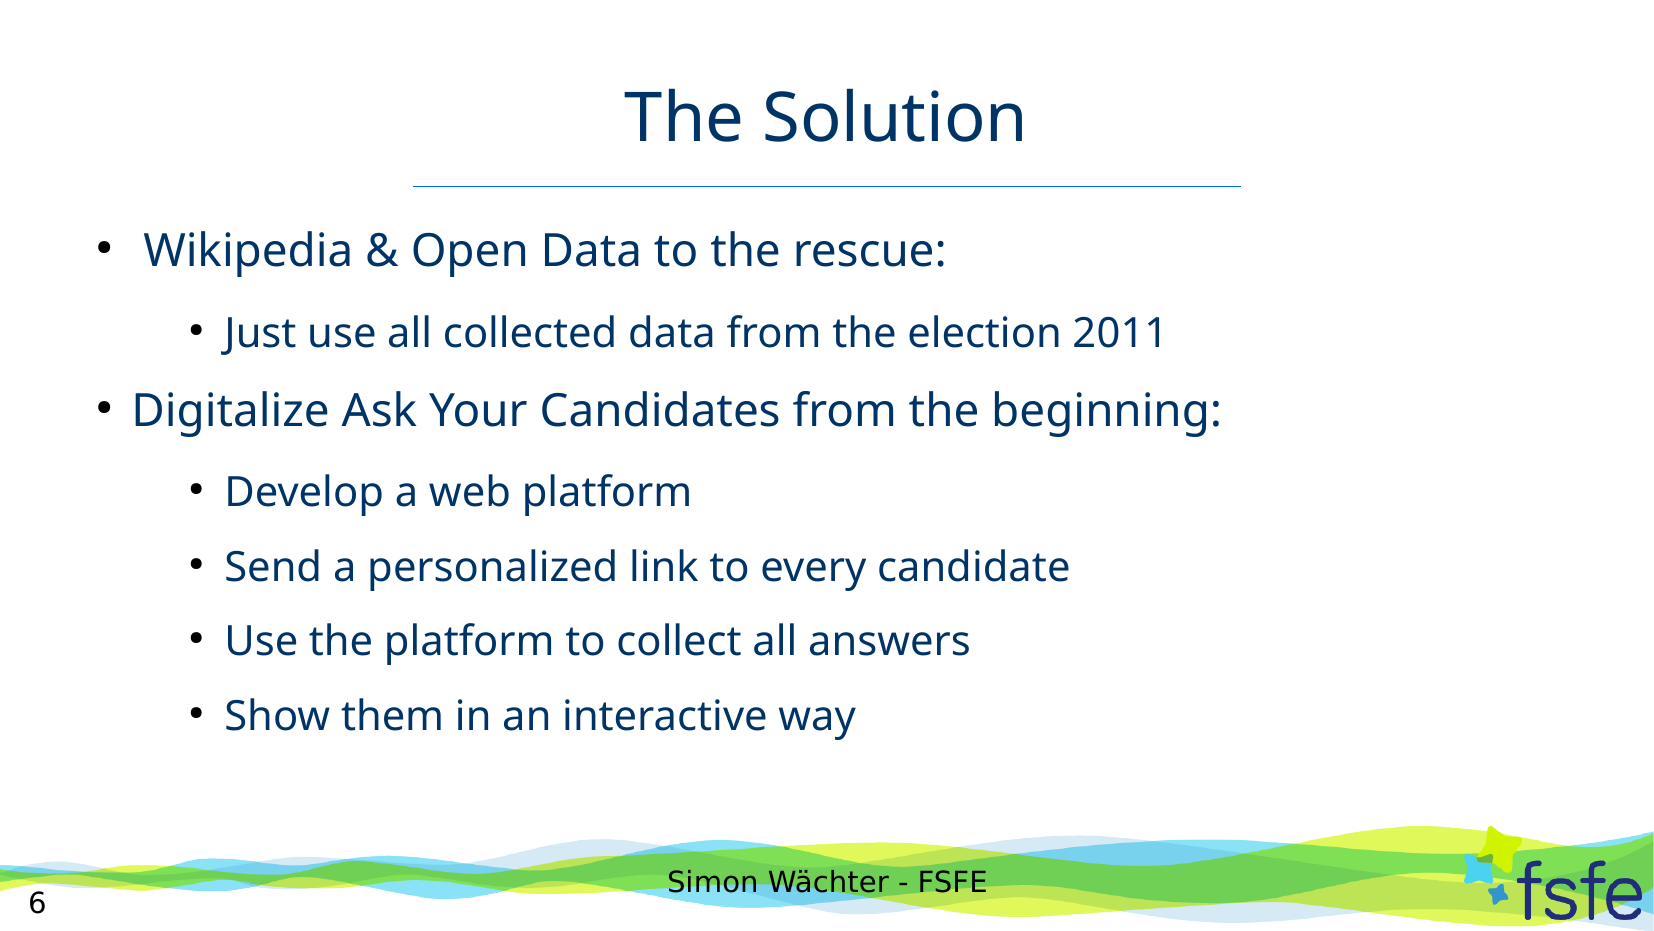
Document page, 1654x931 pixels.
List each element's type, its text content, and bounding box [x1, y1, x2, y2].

list Wikipedia & Open Data to the rescue: Just use all collected data from the election 2011 Digitalize Ask Your Candidates from the beginning: Develop a web platform Send a personalized link to every candidate Use the platform to collect all answers Show them in an interactive way [82, 217, 1571, 758]
picture [0, 826, 1654, 931]
title The Solution [82, 37, 1571, 193]
